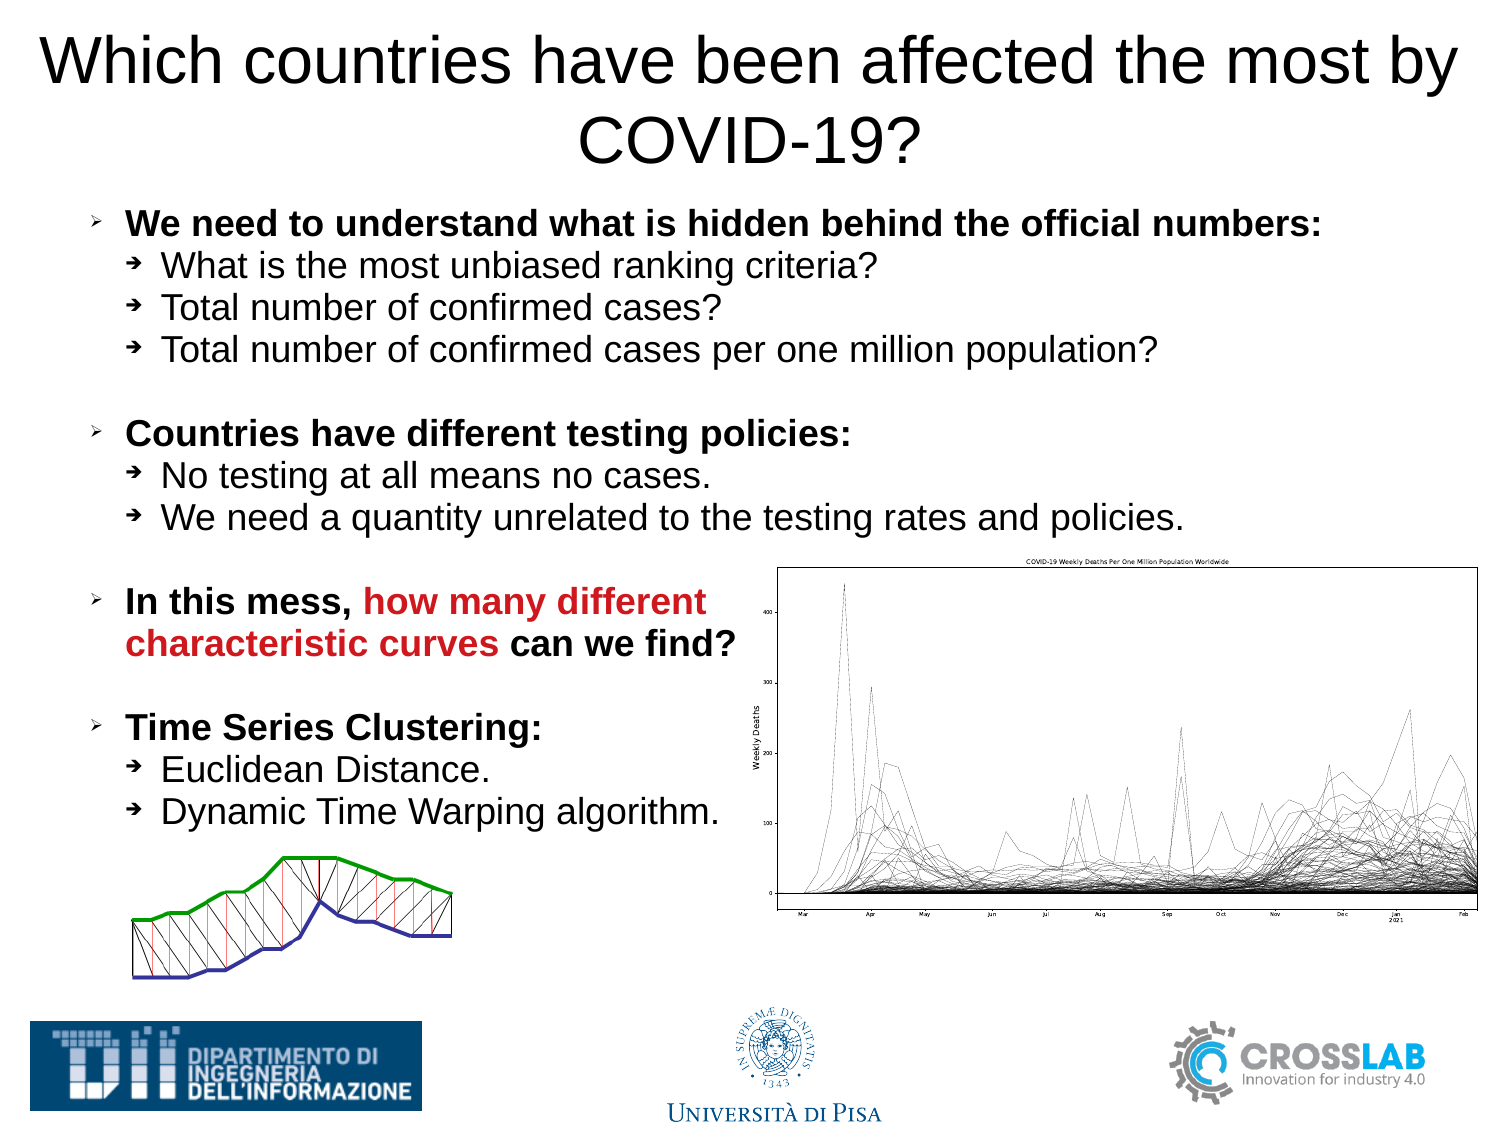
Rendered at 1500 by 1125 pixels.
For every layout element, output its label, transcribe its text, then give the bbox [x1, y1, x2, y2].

picture [120, 843, 466, 991]
text_box We need to understand what is hidden behind the official numbers: What is the most unbiased ranking criteria? Total number of confirmed cases? Total number of confirmed cases per one million population? Countries have different testing policies: No testing at all means no cases. We need a quantity unrelated to the testing rates and policies. In this mess, how many different characteristic curves can we find? Time Series Clustering: Euclidean Distance. Dynamic Time Warping algorithm. [0, 195, 1500, 991]
picture [1169, 1021, 1425, 1105]
text_box Which countries have been affected the most by COVID-19? [0, 2, 1500, 190]
picture [667, 1007, 882, 1122]
picture [747, 552, 1484, 931]
picture [30, 1021, 422, 1111]
